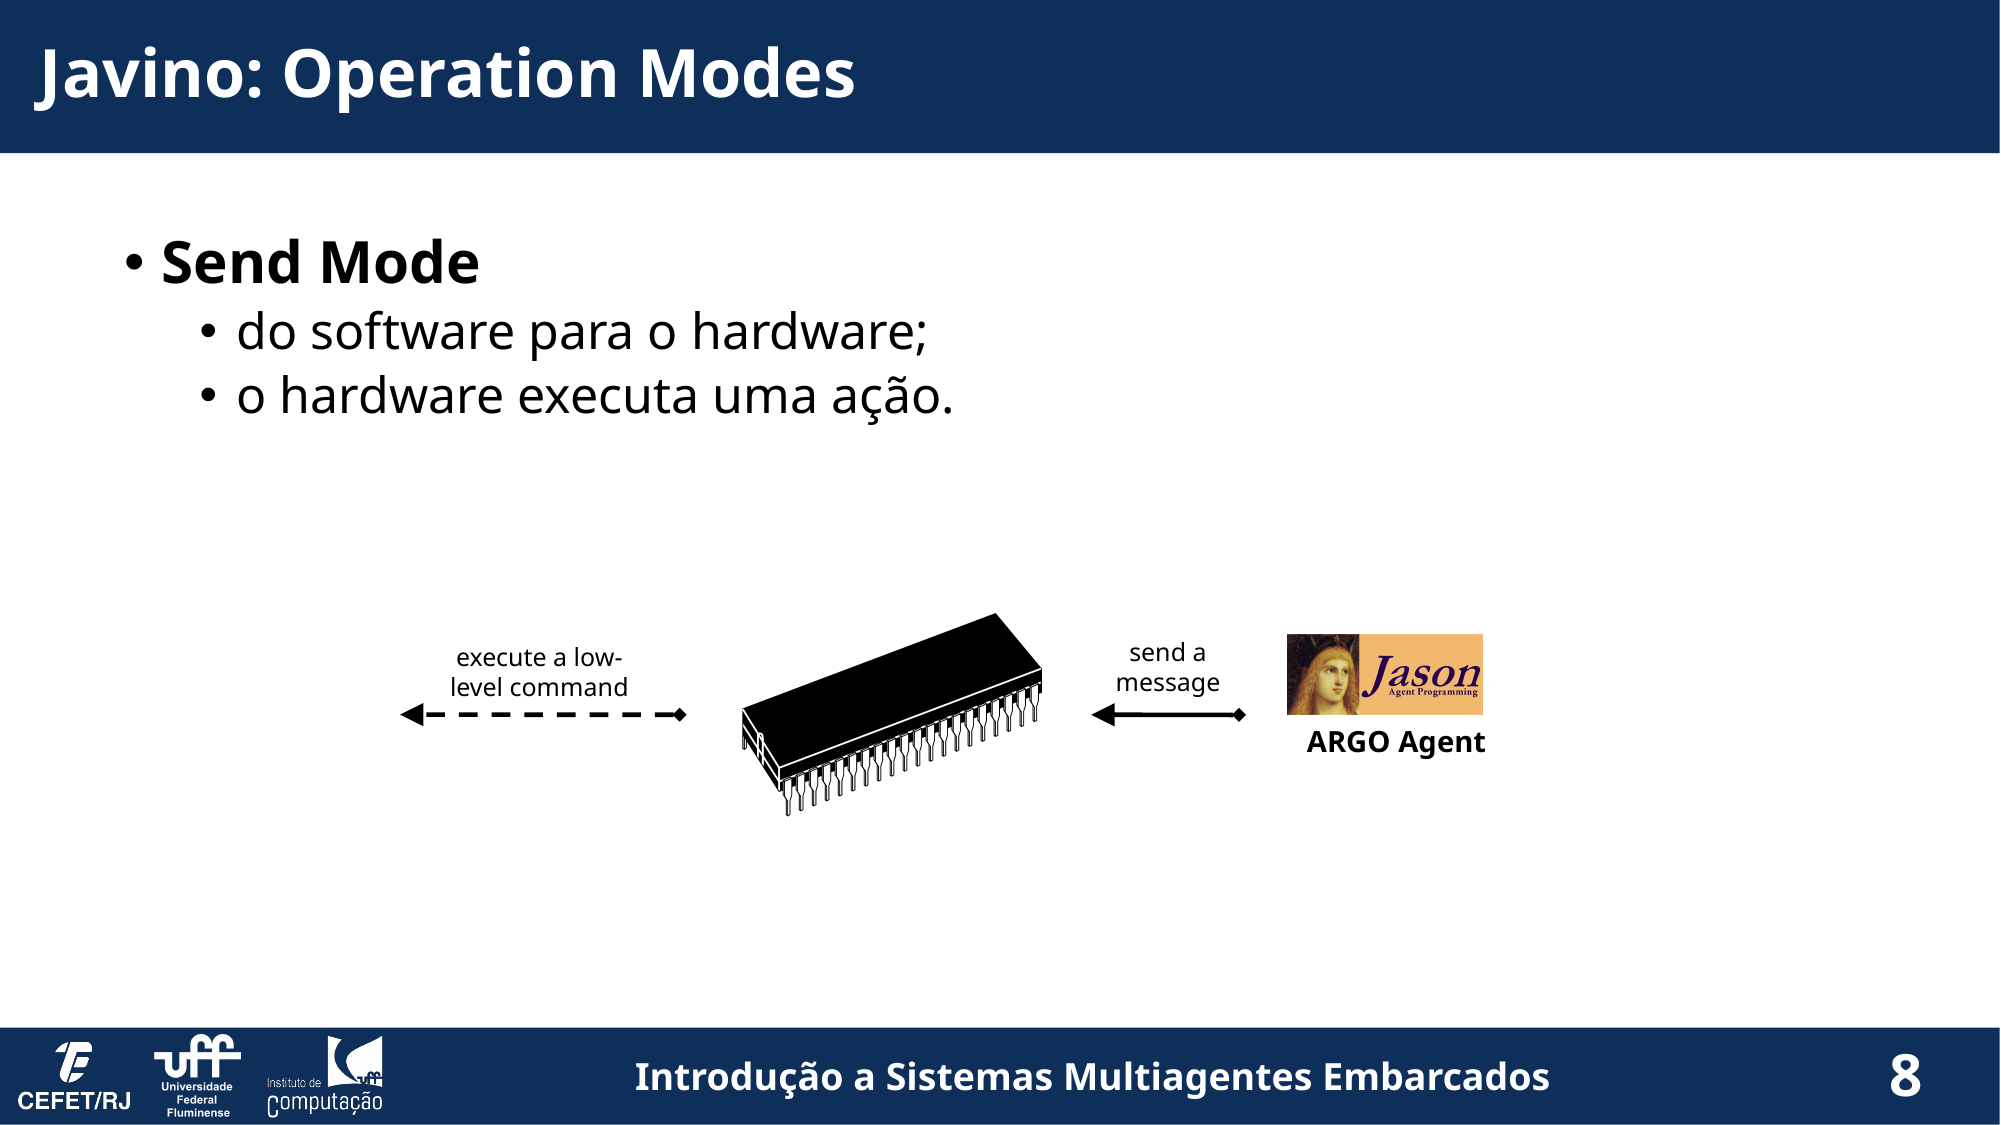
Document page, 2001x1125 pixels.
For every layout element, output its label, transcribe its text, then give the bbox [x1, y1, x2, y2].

text_box Javino: Operation Modes [25, 23, 2000, 119]
text_box ARGO Agent [1271, 716, 1522, 766]
text_box execute a low-level command [427, 634, 652, 710]
picture [265, 1033, 384, 1118]
picture [18, 1021, 130, 1125]
picture [1287, 634, 1483, 715]
text_box send a message [1063, 628, 1274, 705]
picture [742, 613, 1042, 817]
text_box Send Mode do software para o hardware; o hardware executa uma ação. [109, 225, 1813, 1001]
picture [153, 1033, 242, 1122]
